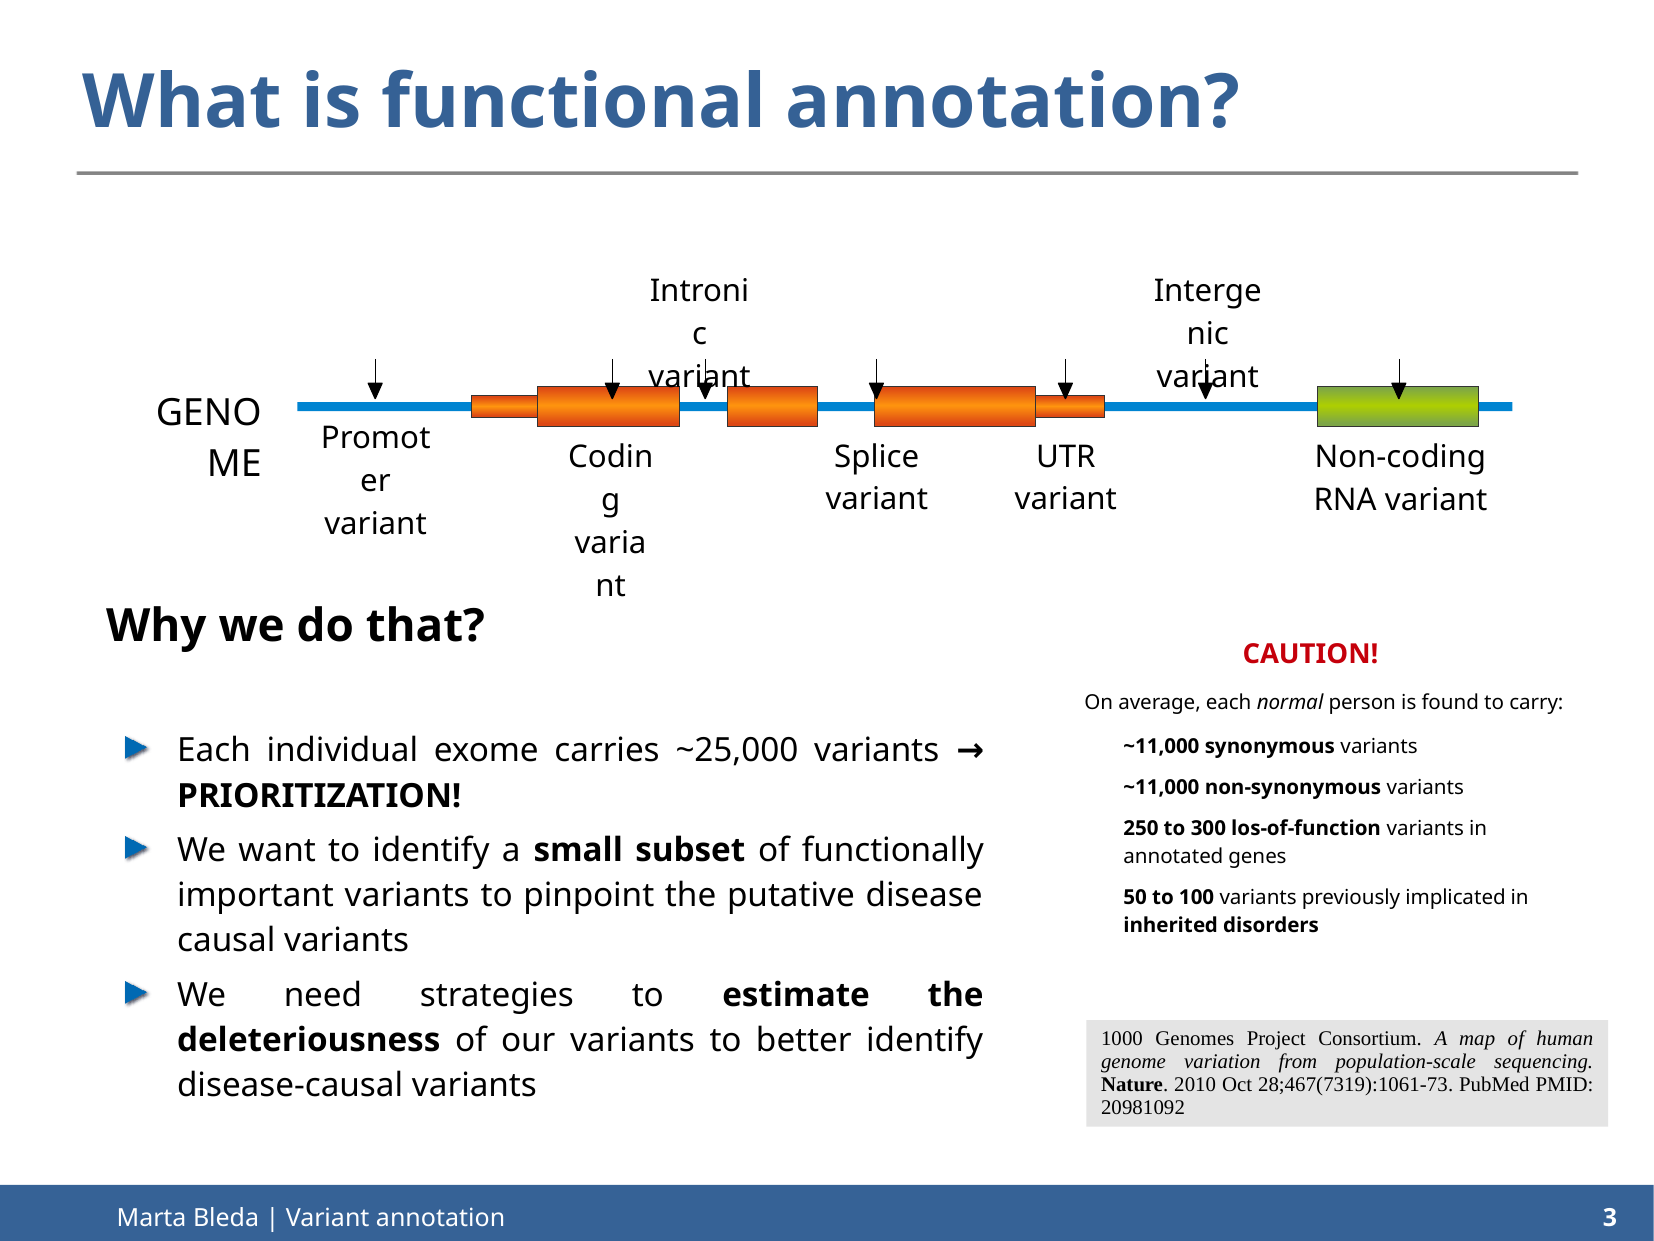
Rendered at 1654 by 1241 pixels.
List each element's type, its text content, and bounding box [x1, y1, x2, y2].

text_box Intergenic variant [1133, 260, 1283, 347]
text_box Intronic variant [631, 260, 769, 347]
title What is functional annotation? [82, 49, 1571, 148]
list CAUTION! On average, each normal person is found to carry: ~11,000 synonymous variants ~11,000 non-synonymous variants 250 to 300 los-of-function variants in annotated genes 50 to 100 variants previously implicated in inherited disorders [1045, 633, 1576, 960]
subtitle Why we do that? Each individual exome carries ~25,000 variants → PRIORITIZATION! We want to identify a small subset of functionally important variants to pinpoint the putative disease causal variants We need strategies to estimate the deleteriousness of our variants to better identify disease-causal variants [106, 604, 985, 1095]
text_box GENOME [111, 378, 277, 436]
text_box [297, 386, 1513, 427]
text_box Coding variant [551, 427, 670, 513]
text_box 1000 Genomes Project Consortium. A map of human genome variation from population-scale sequencing. Nature. 2010 Oct 28;467(7319):1061-73. PubMed PMID: 20981092 [1086, 1020, 1609, 1127]
text_box Promoter variant [302, 407, 449, 494]
text_box Splice variant [808, 426, 946, 512]
text_box UTR variant [997, 426, 1135, 512]
text_box Non-coding RNA variant [1291, 426, 1510, 512]
picture [74, 170, 1580, 175]
